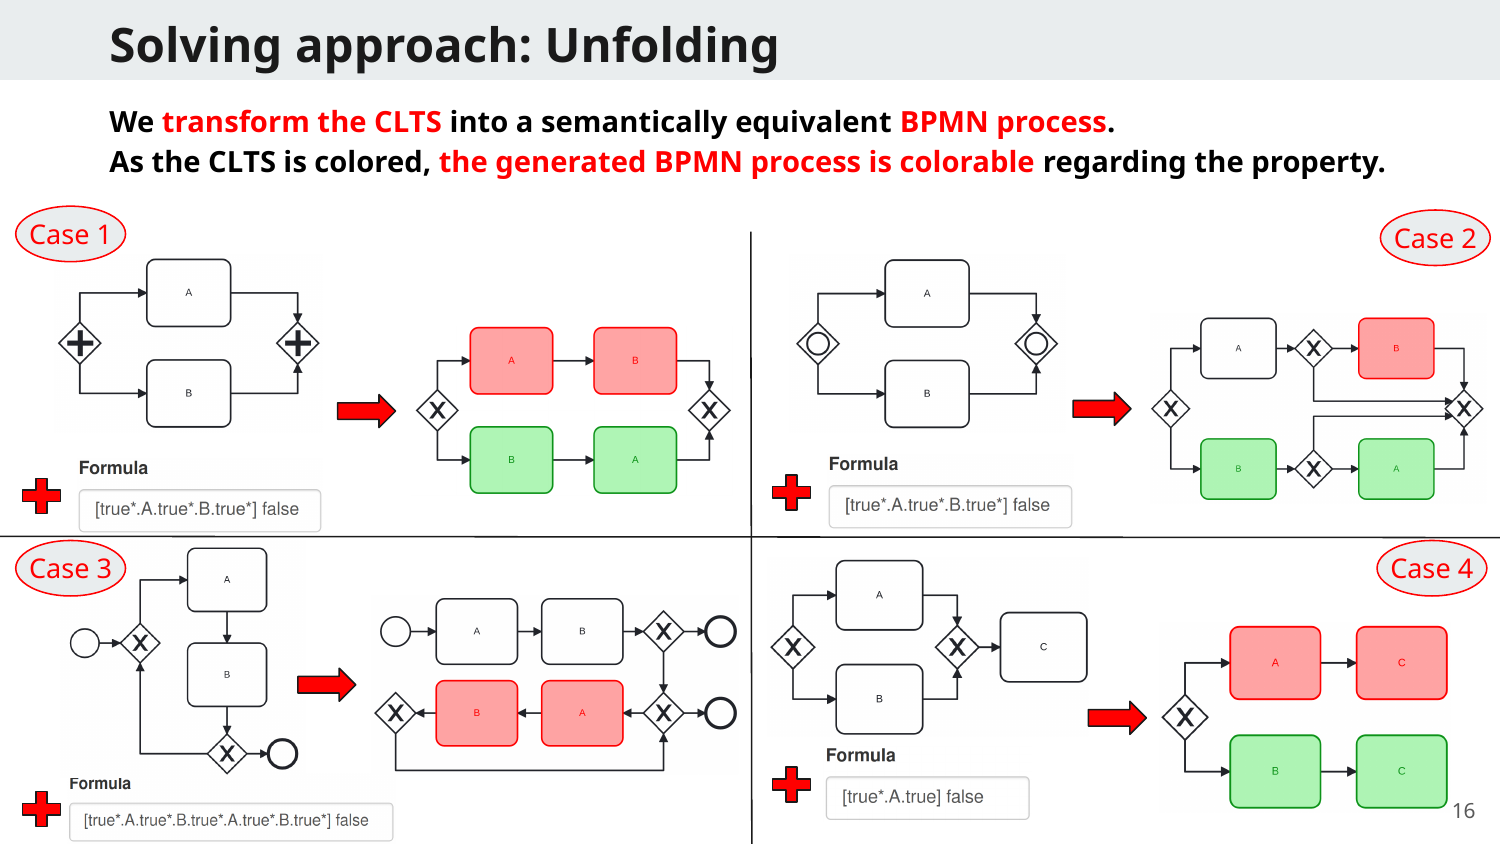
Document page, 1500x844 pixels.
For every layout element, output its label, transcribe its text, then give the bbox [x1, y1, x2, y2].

picture [767, 557, 1089, 737]
title Solving approach: Unfolding [94, 0, 1356, 82]
picture [827, 454, 1074, 530]
text_box [22, 791, 61, 827]
picture [1150, 313, 1487, 504]
picture [1159, 622, 1451, 813]
text_box We transform the CLTS into a semantically equivalent BPMN process. As the CLTS is colored, the generated BPMN process is colorable regarding the property. [94, 82, 1432, 194]
text_box [22, 478, 61, 514]
text_box [337, 394, 396, 428]
picture [54, 254, 323, 433]
picture [789, 254, 1066, 433]
picture [411, 326, 733, 496]
text_box Case 4 [1367, 536, 1497, 599]
slide_number <numéro> [1400, 779, 1491, 844]
text_box [772, 474, 811, 510]
text_box Case 3 [6, 536, 136, 600]
text_box [1088, 701, 1147, 735]
text_box Case 2 [1370, 206, 1500, 269]
text_box [297, 668, 356, 702]
text_box [772, 766, 811, 802]
text_box [1073, 392, 1131, 426]
picture [823, 746, 1032, 822]
picture [77, 458, 323, 534]
picture [60, 540, 739, 844]
text_box Case 1 [6, 202, 136, 265]
